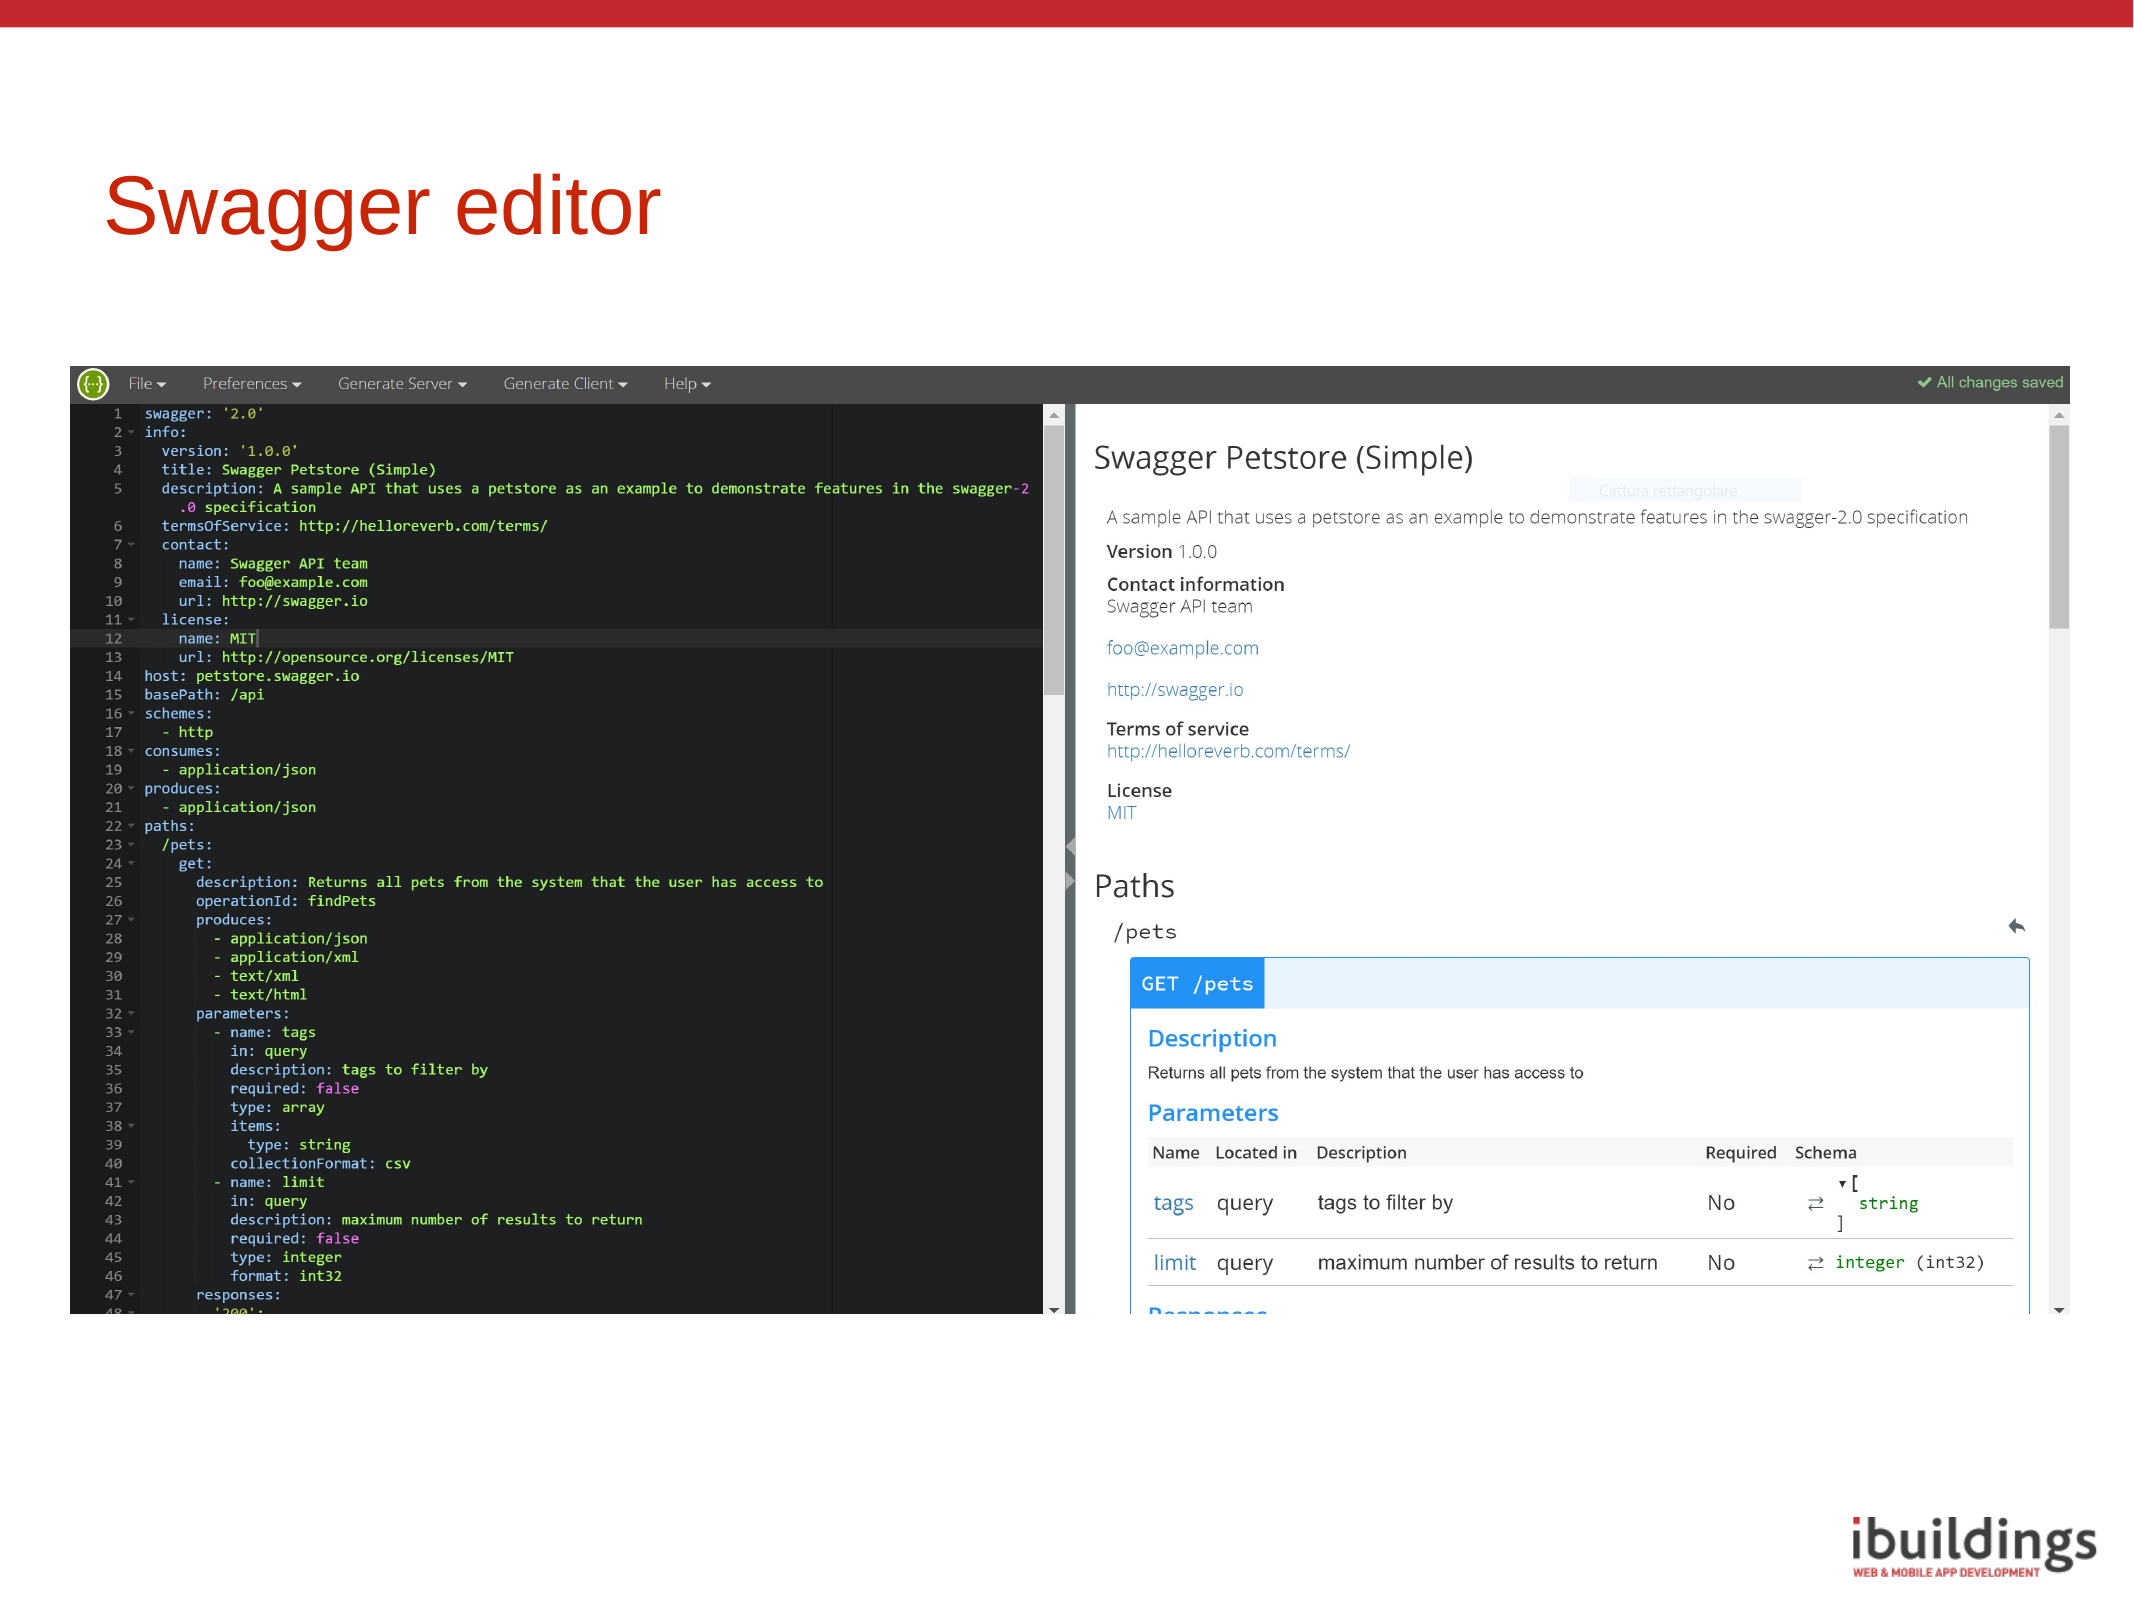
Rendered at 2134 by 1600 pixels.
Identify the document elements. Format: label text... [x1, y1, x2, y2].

picture [1853, 1517, 2099, 1577]
picture [70, 366, 2070, 1314]
title Swagger editor [95, 137, 1915, 266]
